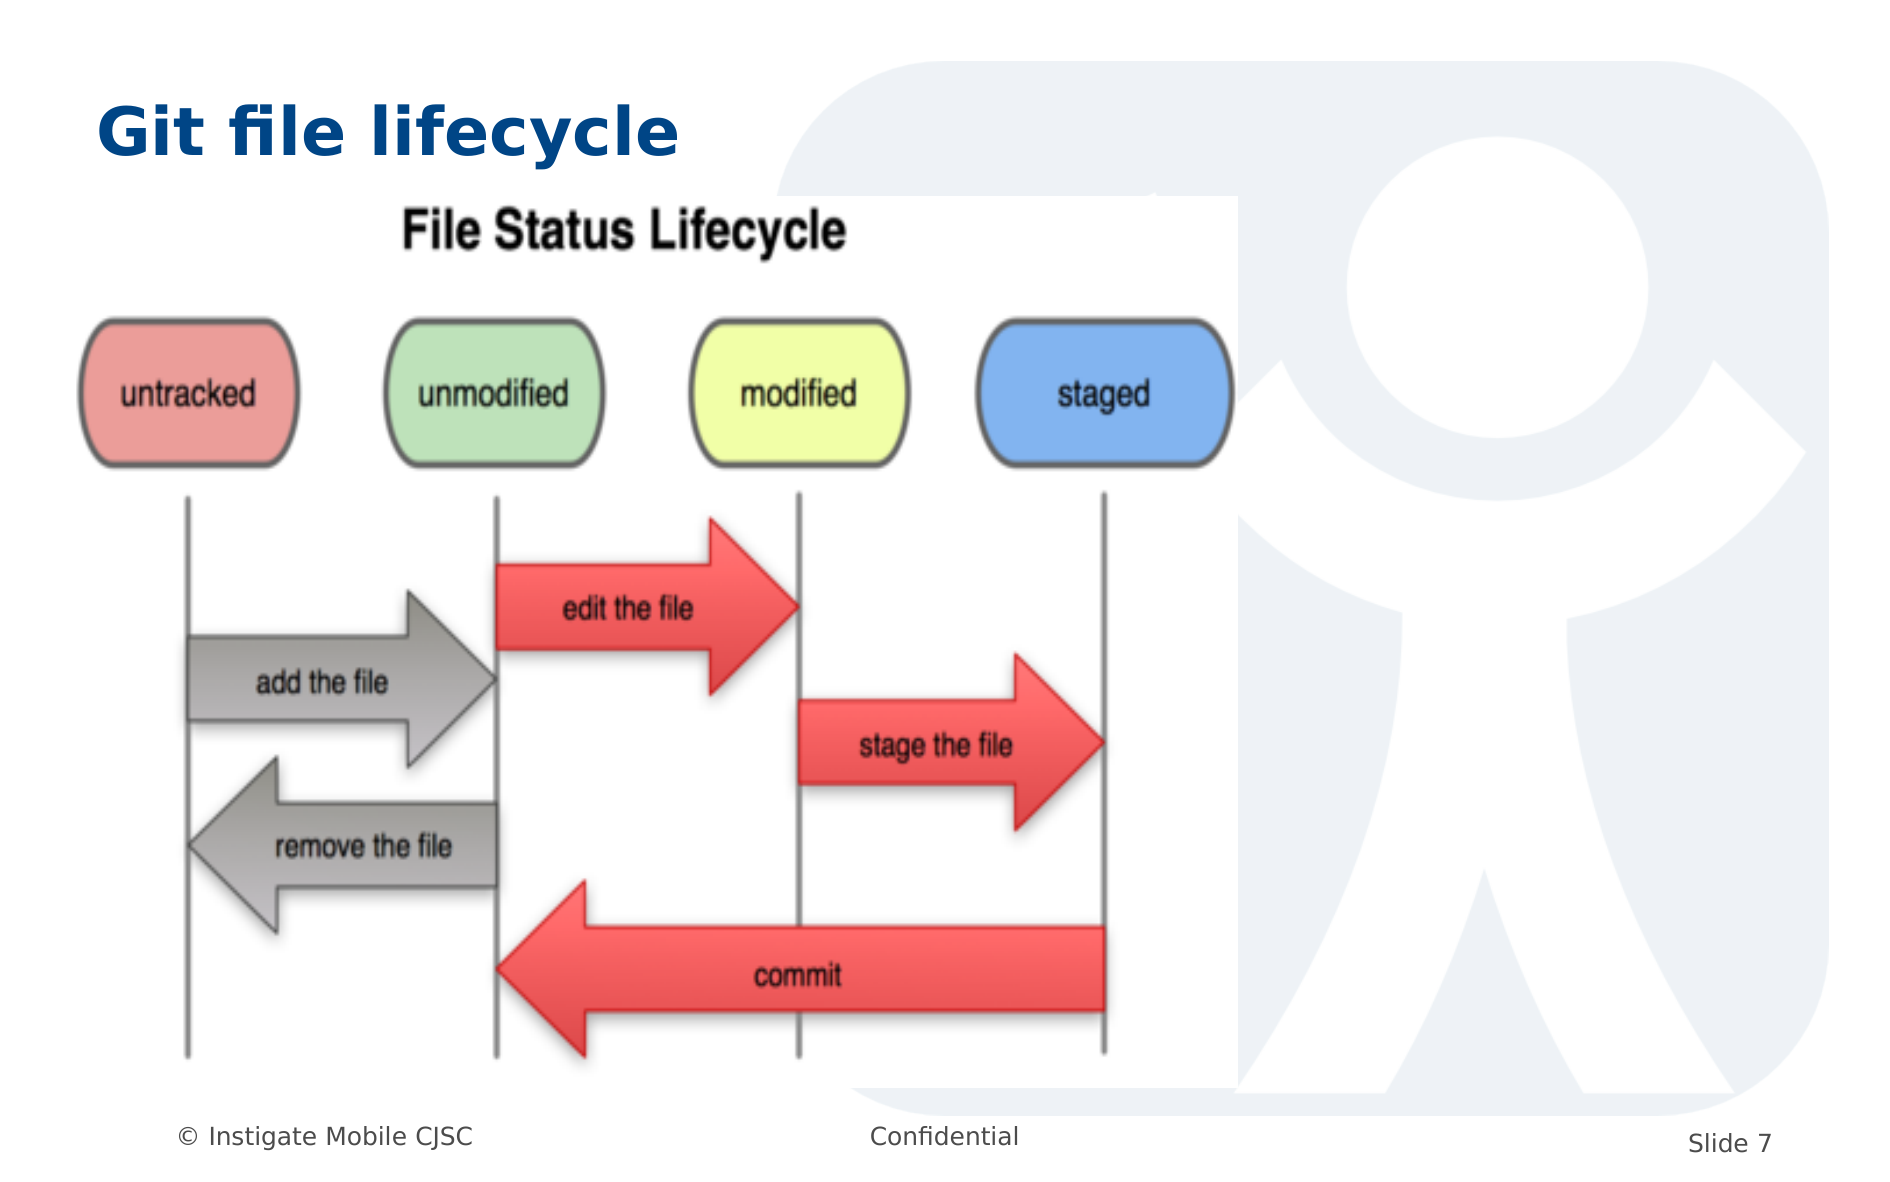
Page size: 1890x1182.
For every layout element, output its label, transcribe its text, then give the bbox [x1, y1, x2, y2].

title Git file lifecycle [96, 47, 1794, 217]
text_box [75, 196, 1238, 1088]
